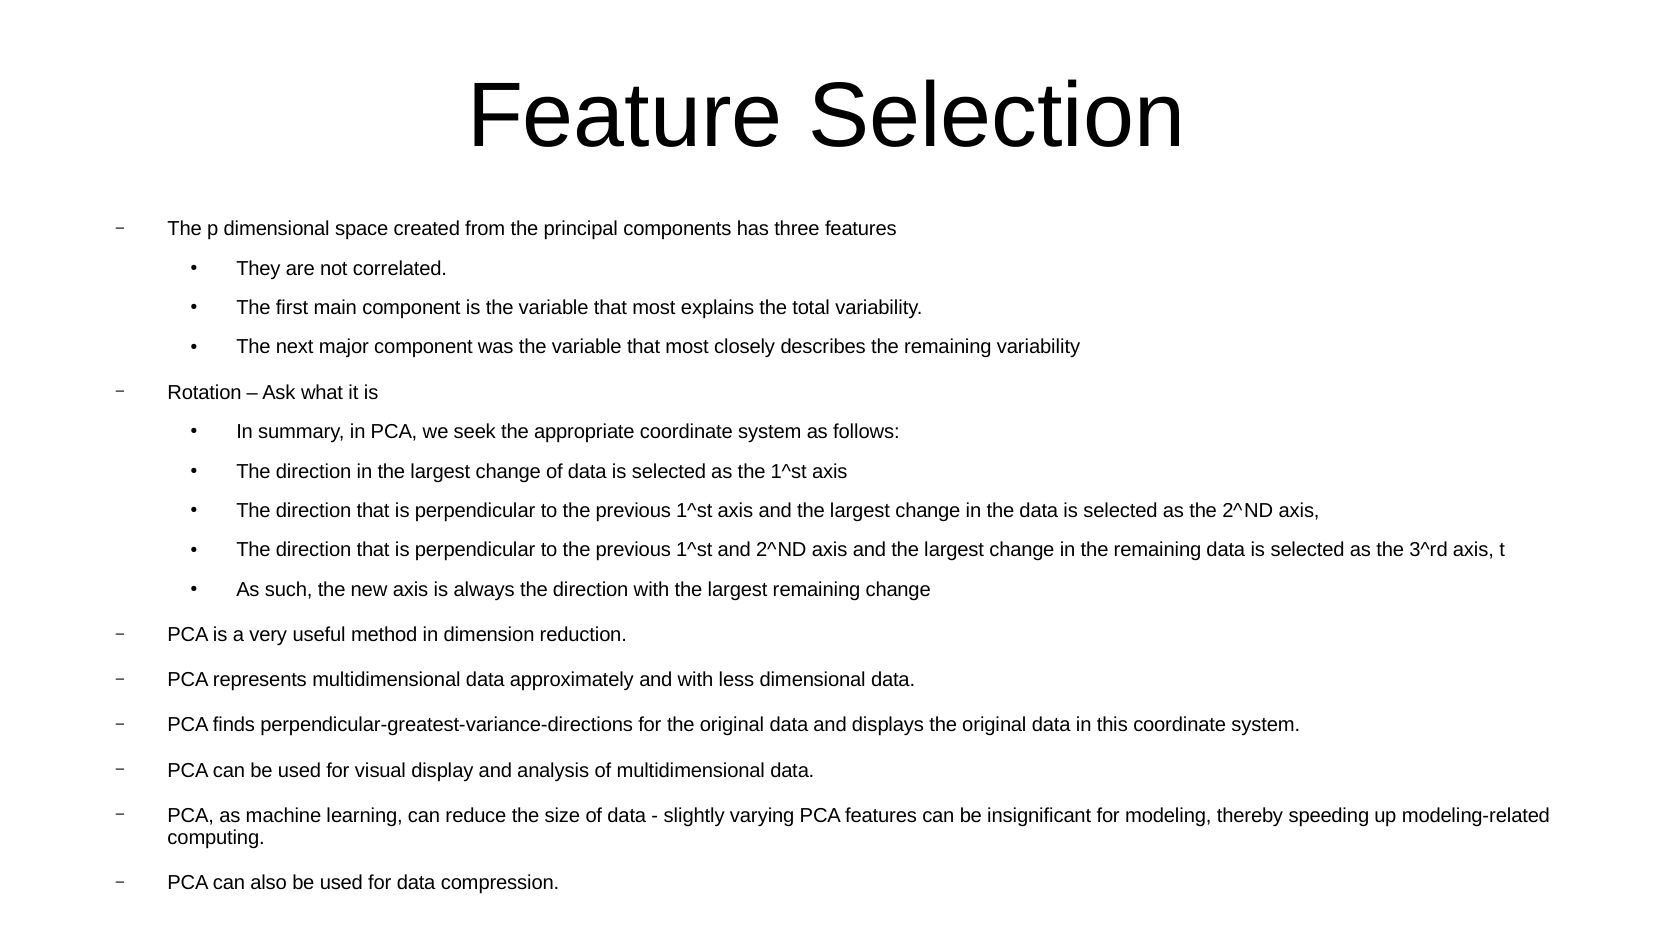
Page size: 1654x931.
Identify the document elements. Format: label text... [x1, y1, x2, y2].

list The p dimensional space created from the principal components has three features They are not correlated. The first main component is the variable that most explains the total variability. The next major component was the variable that most closely describes the remaining variability Rotation – Ask what it is In summary, in PCA, we seek the appropriate coordinate system as follows: The direction in the largest change of data is selected as the 1^st axis The direction that is perpendicular to the previous 1^st axis and the largest change in the data is selected as the 2^ND axis, The direction that is perpendicular to the previous 1^st and 2^ND axis and the largest change in the remaining data is selected as the 3^rd axis, t As such, the new axis is always the direction with the largest remaining change PCA is a very useful method in dimension reduction. PCA represents multidimensional data approximately and with less dimensional data. PCA finds perpendicular-greatest-variance-directions for the original data and displays the original data in this coordinate system. PCA can be used for visual display and analysis of multidimensional data. PCA, as machine learning, can reduce the size of data - slightly varying PCA features can be insignificant for modeling, thereby speeding up modeling-related computing. PCA can also be used for data compression. [30, 217, 1571, 901]
title Feature Selection [82, 37, 1571, 193]
